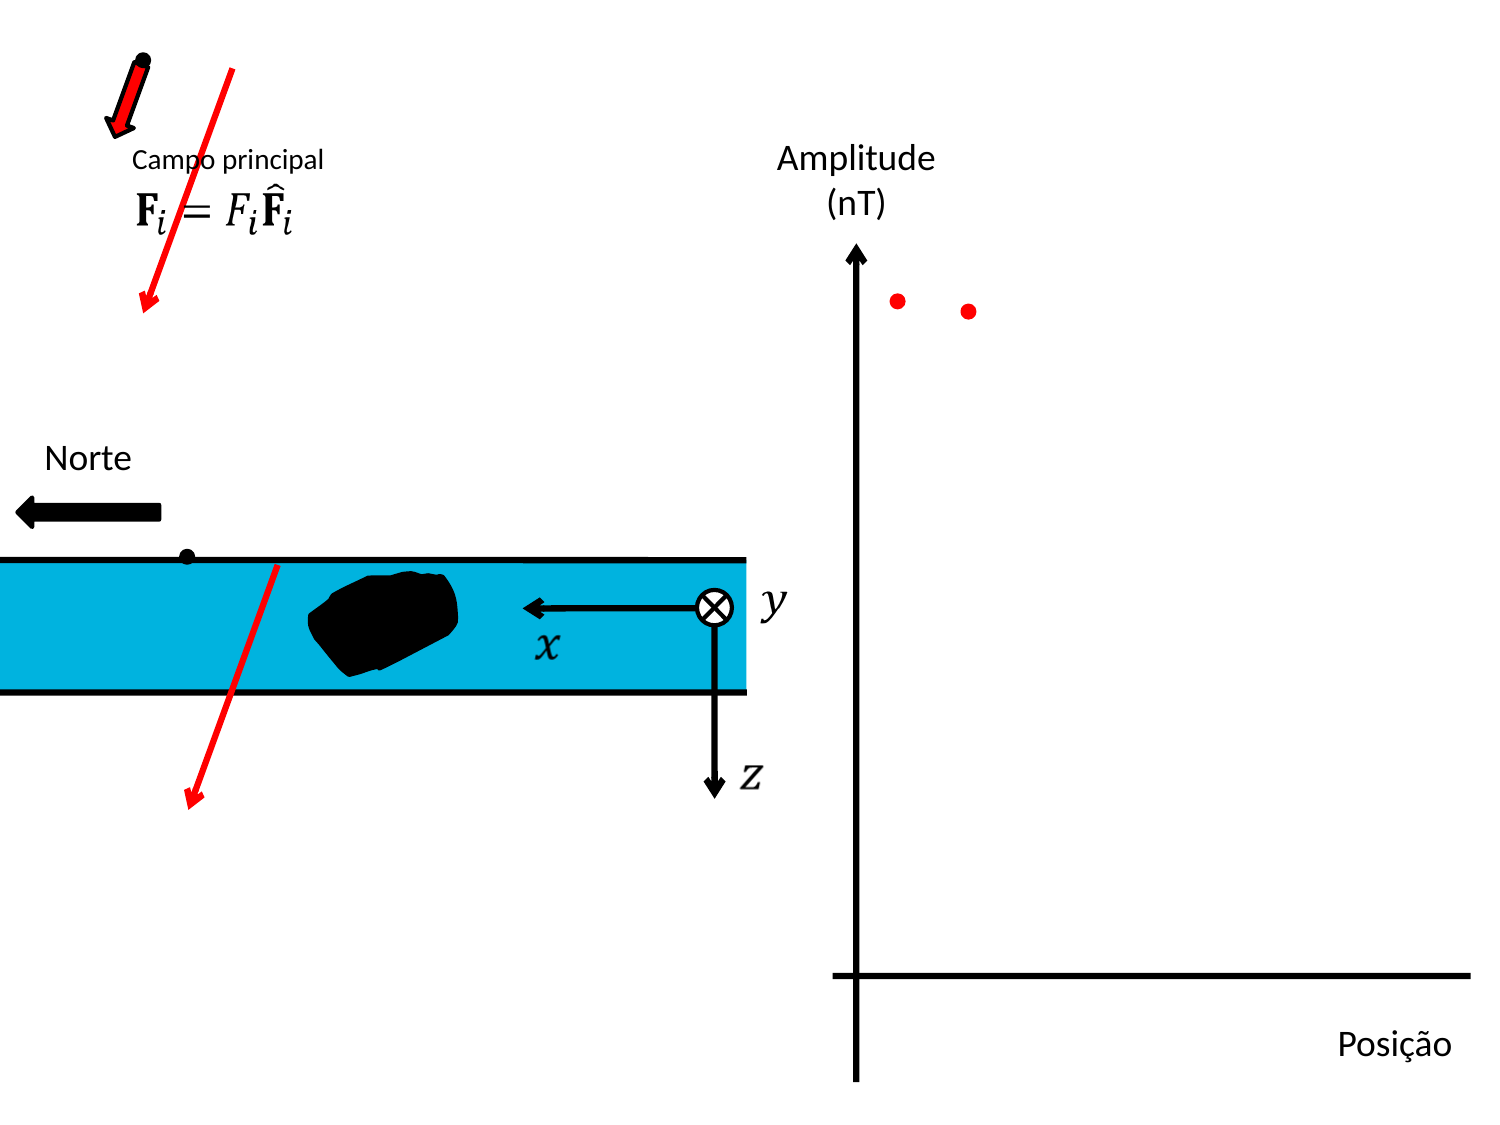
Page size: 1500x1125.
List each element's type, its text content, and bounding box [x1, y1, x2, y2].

text_box [237, 562, 810, 689]
text_box Campo principal [108, 133, 349, 184]
text_box [0, 564, 274, 689]
text_box [106, 54, 150, 133]
text_box Norte [17, 425, 160, 485]
text_box [718, 734, 786, 811]
text_box [891, 295, 904, 308]
text_box [962, 305, 975, 318]
text_box [181, 550, 194, 563]
text_box [112, 167, 351, 246]
text_box [17, 497, 160, 528]
text_box Posição [1322, 1011, 1483, 1072]
text_box Amplitude (nT) [750, 125, 963, 231]
